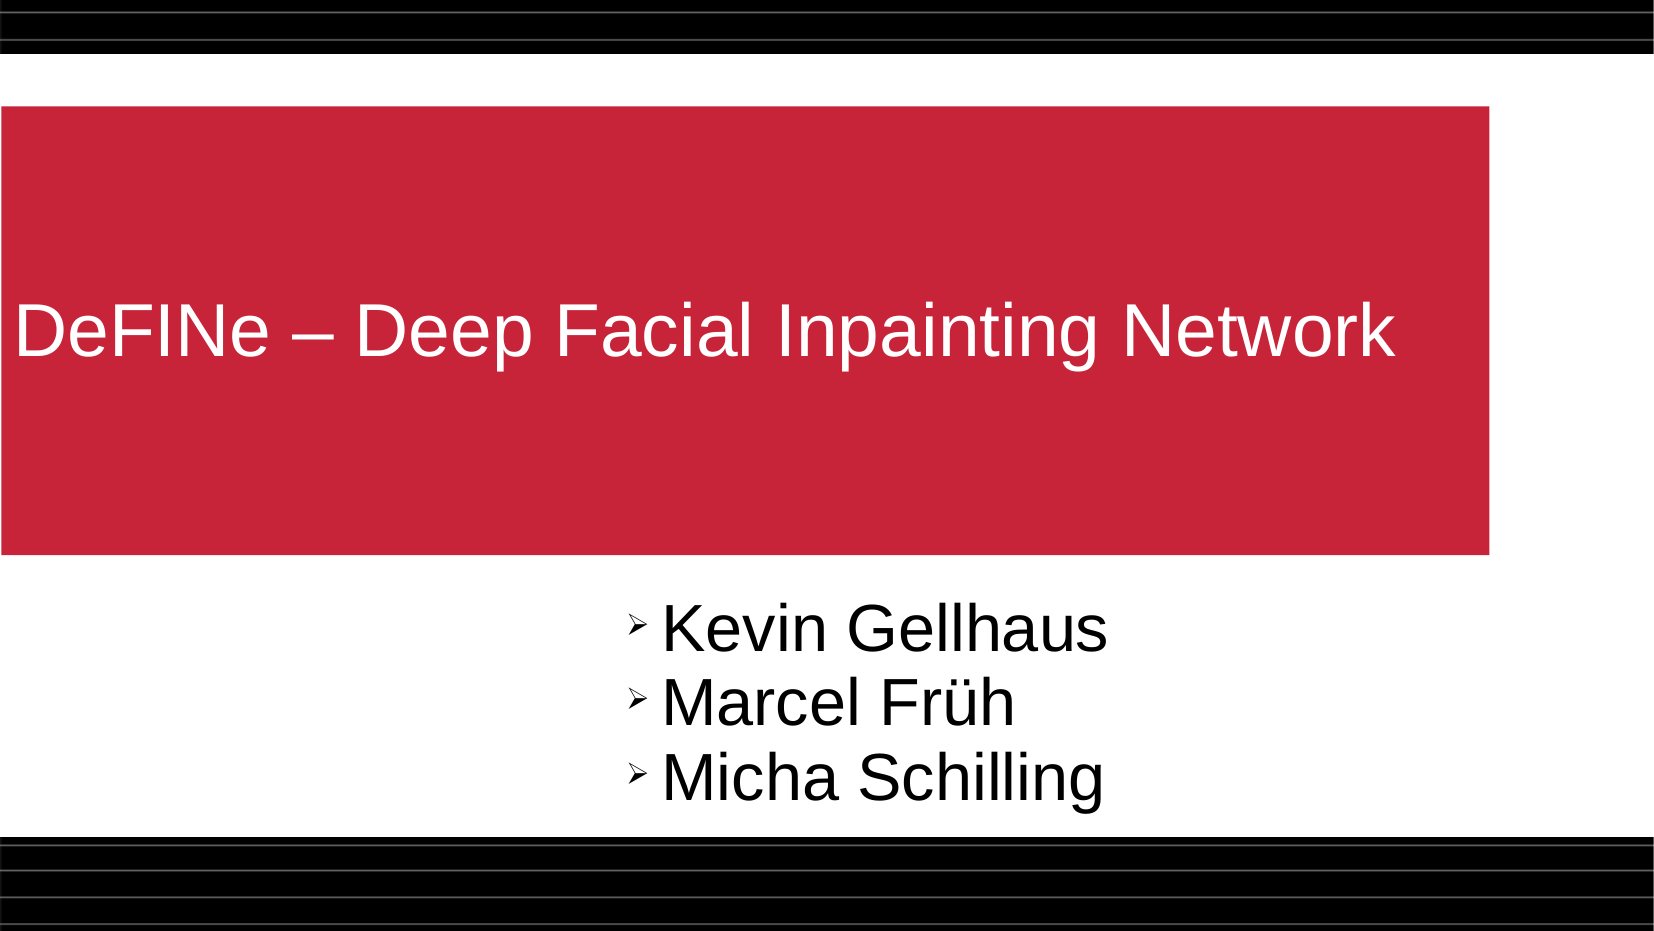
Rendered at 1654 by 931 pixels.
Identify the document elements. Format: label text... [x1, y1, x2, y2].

subtitle Kevin Gellhaus Marcel Früh Micha Schilling [625, 590, 1489, 815]
picture [0, 0, 1654, 54]
title DeFINe – Deep Facial Inpainting Network [1, 106, 1490, 556]
picture [0, 837, 1654, 931]
